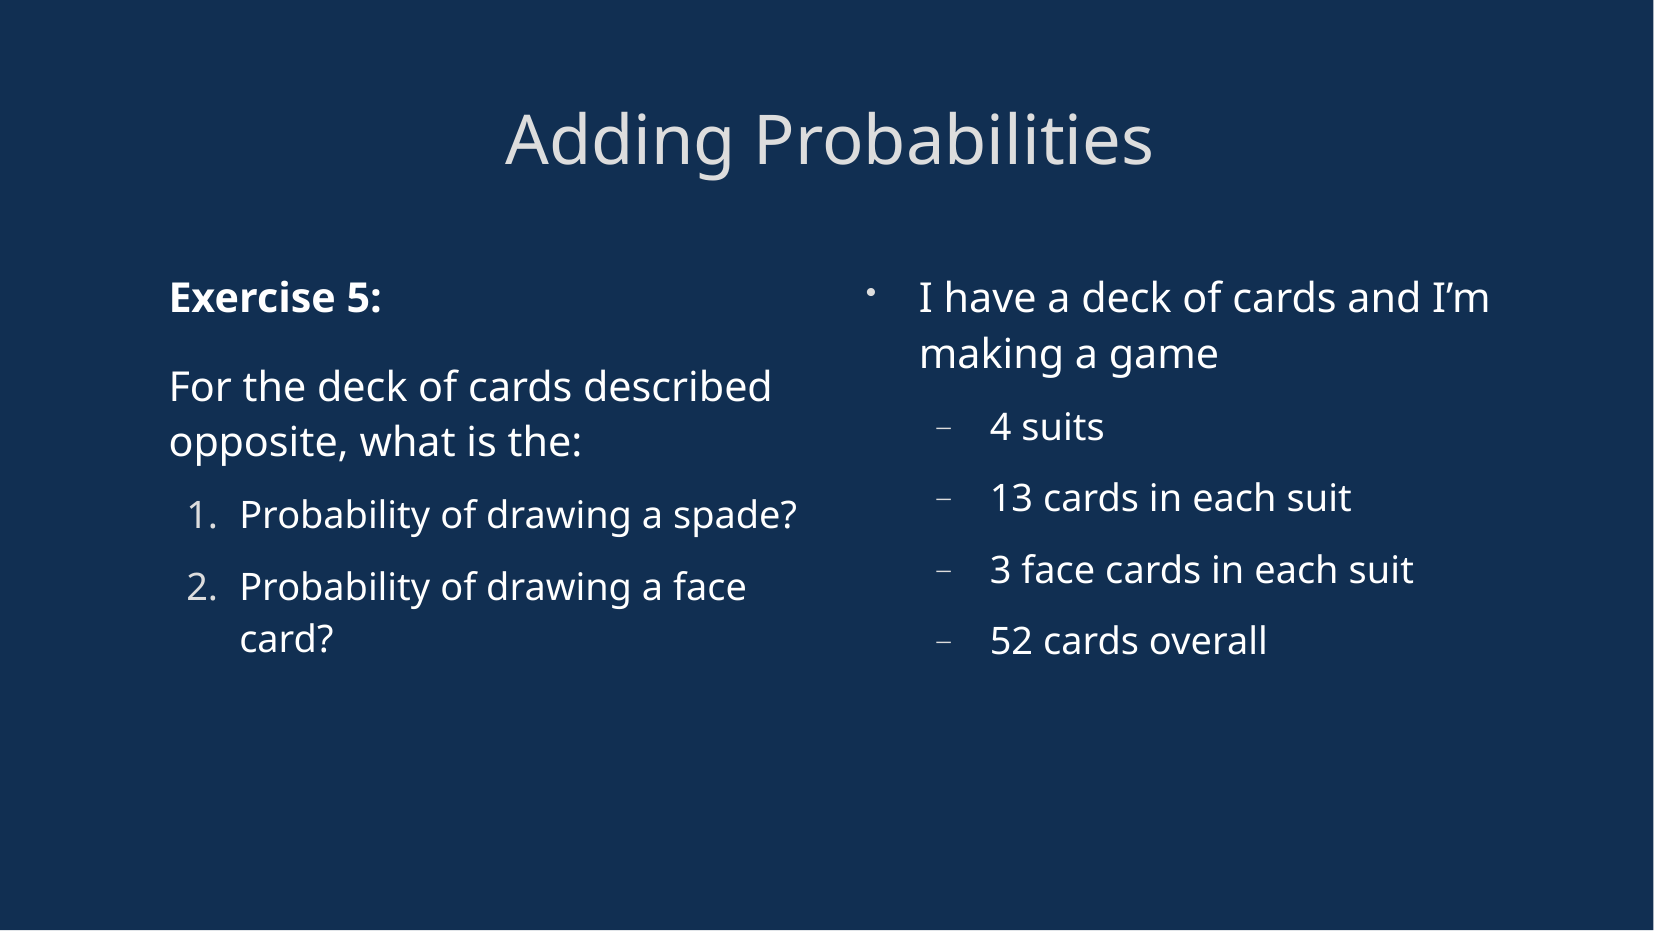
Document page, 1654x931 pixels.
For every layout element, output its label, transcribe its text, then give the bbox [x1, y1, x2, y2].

title Adding Probabilities [97, 56, 1563, 220]
list Exercise 5: For the deck of cards described opposite, what is the: Probability of drawing a spade? Probability of drawing a face card? [97, 268, 813, 806]
list I have a deck of cards and I’m making a game 4 suits 13 cards in each suit 3 face cards in each suit 52 cards overall [848, 268, 1563, 806]
